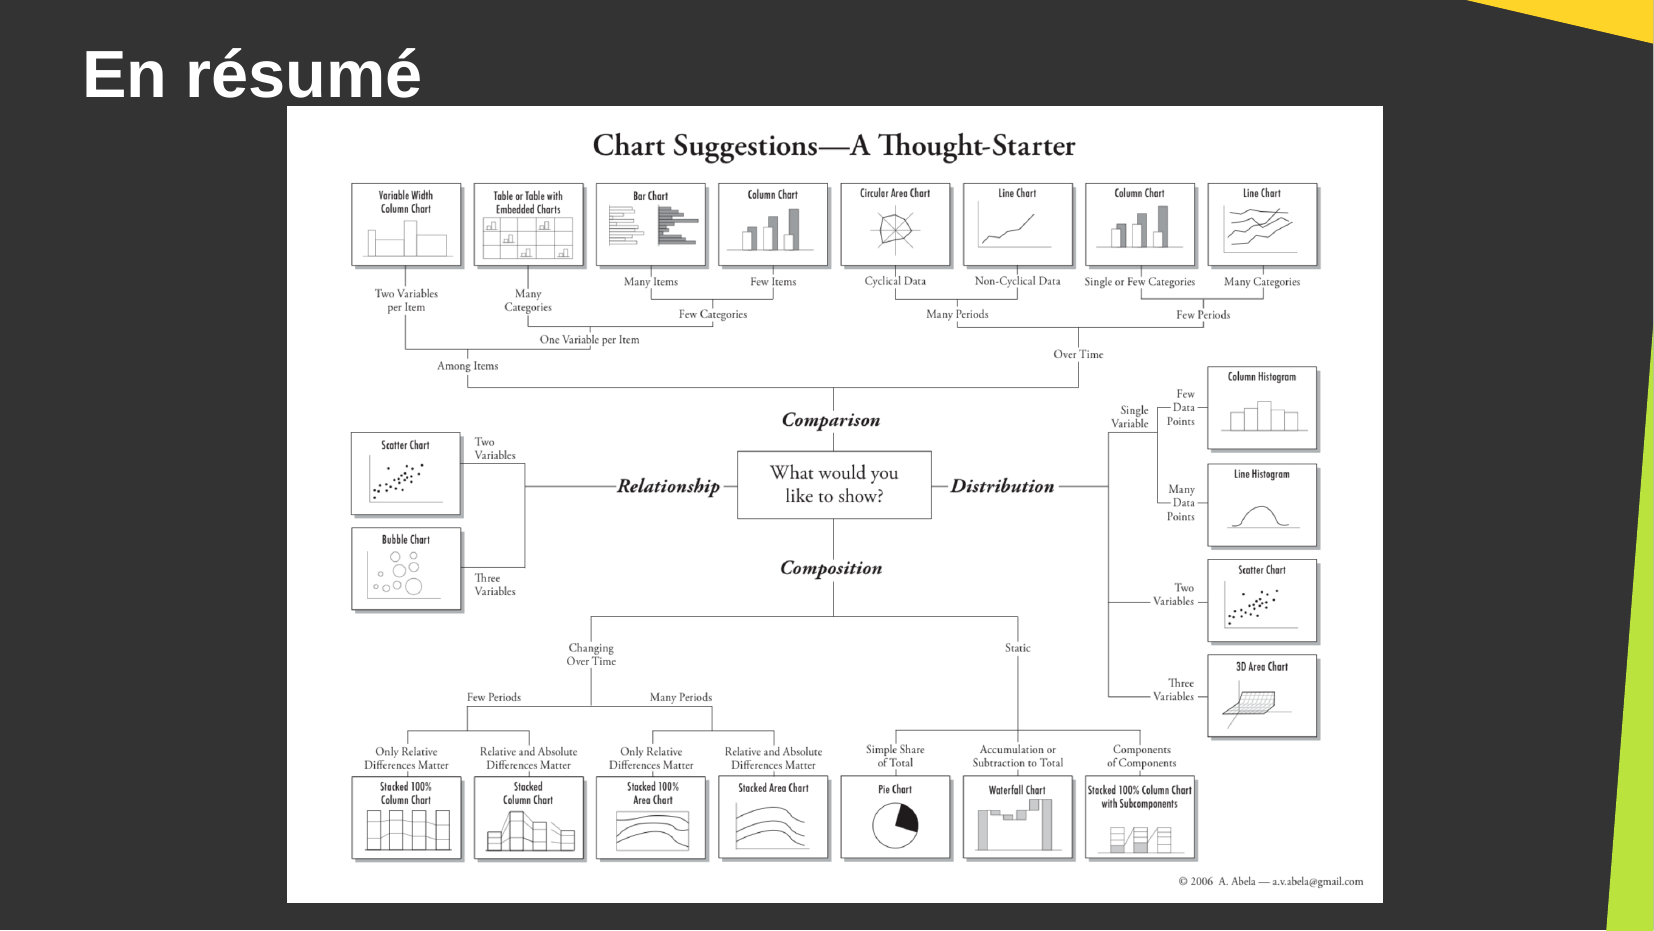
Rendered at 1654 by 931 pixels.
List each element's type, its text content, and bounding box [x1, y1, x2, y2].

text_box [1466, 0, 1654, 44]
text_box [1606, 314, 1654, 931]
picture [287, 106, 1383, 903]
title En résumé [82, 37, 1571, 115]
